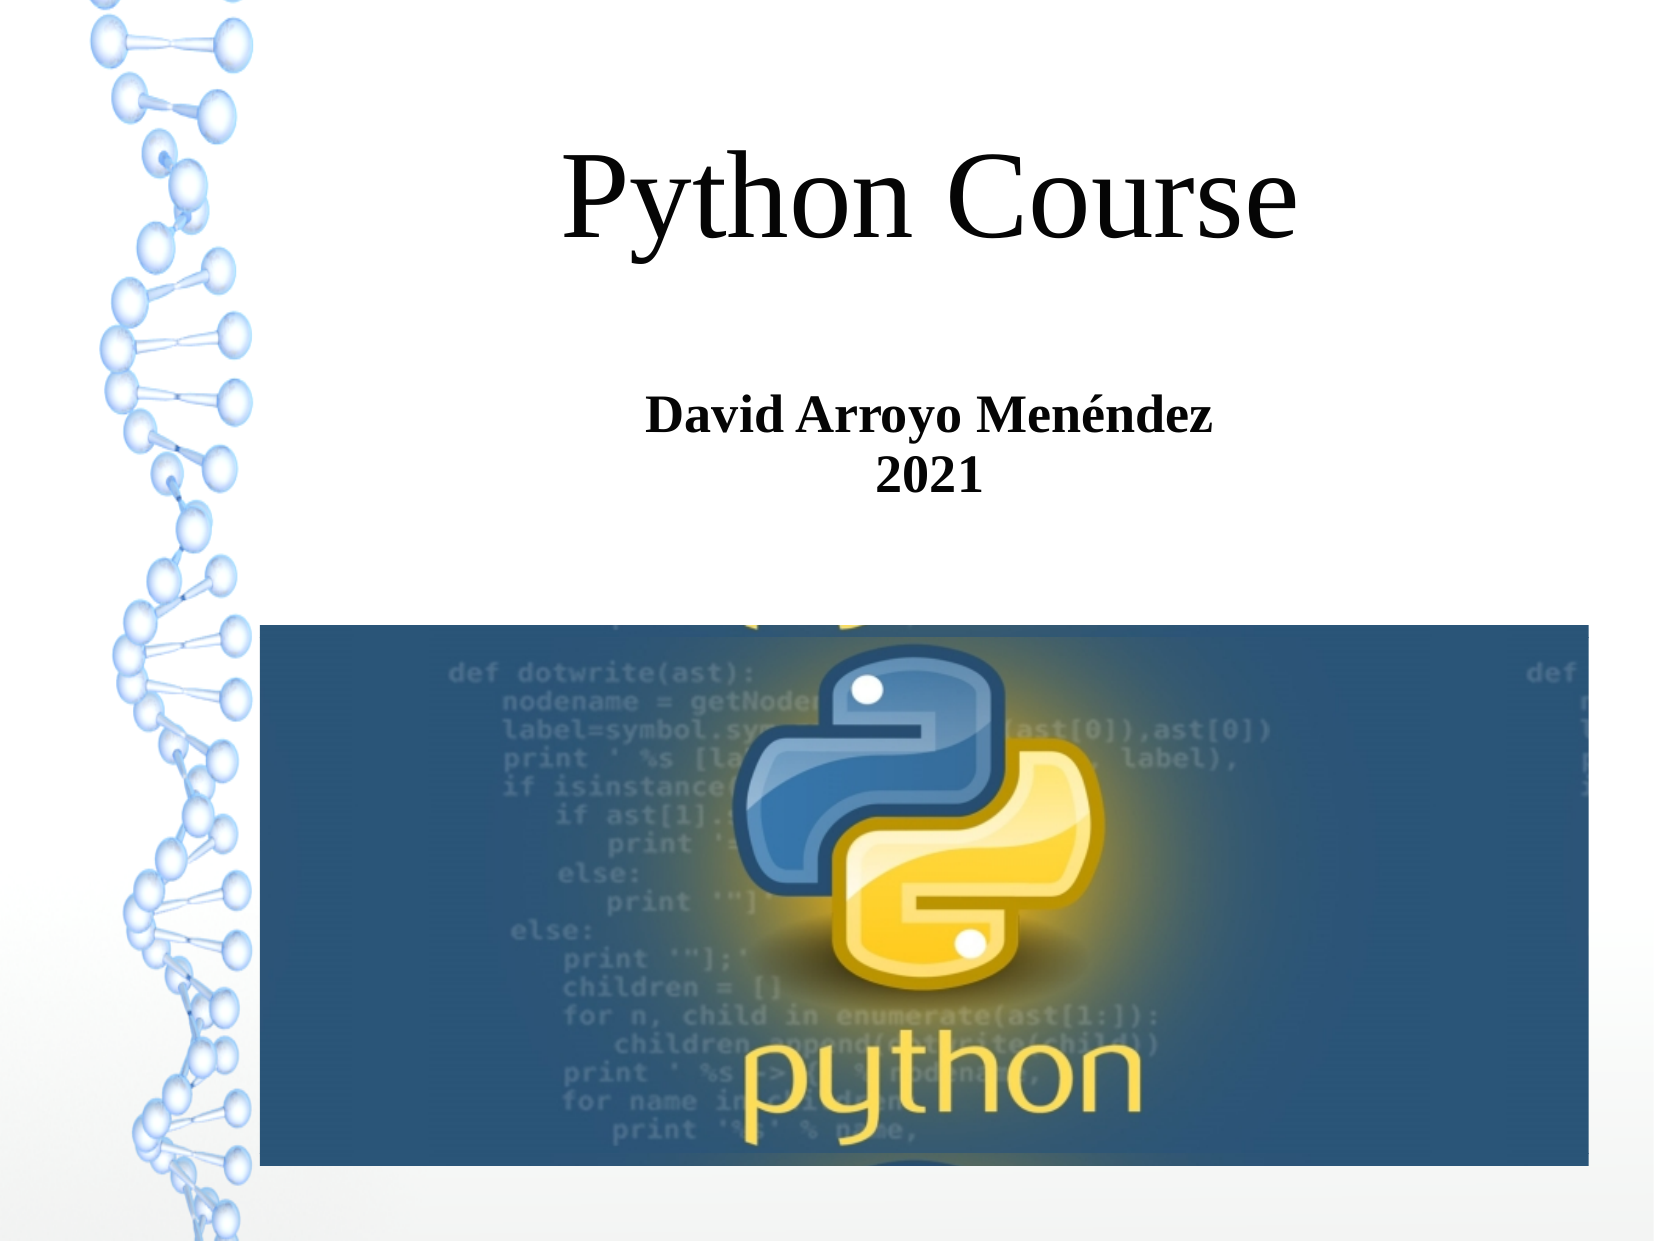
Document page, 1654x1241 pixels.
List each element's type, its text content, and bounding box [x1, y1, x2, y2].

subtitle [259, 625, 1589, 1166]
title Python Course David Arroyo Menéndez 2021 [265, 0, 1595, 507]
picture [0, 0, 1654, 1241]
